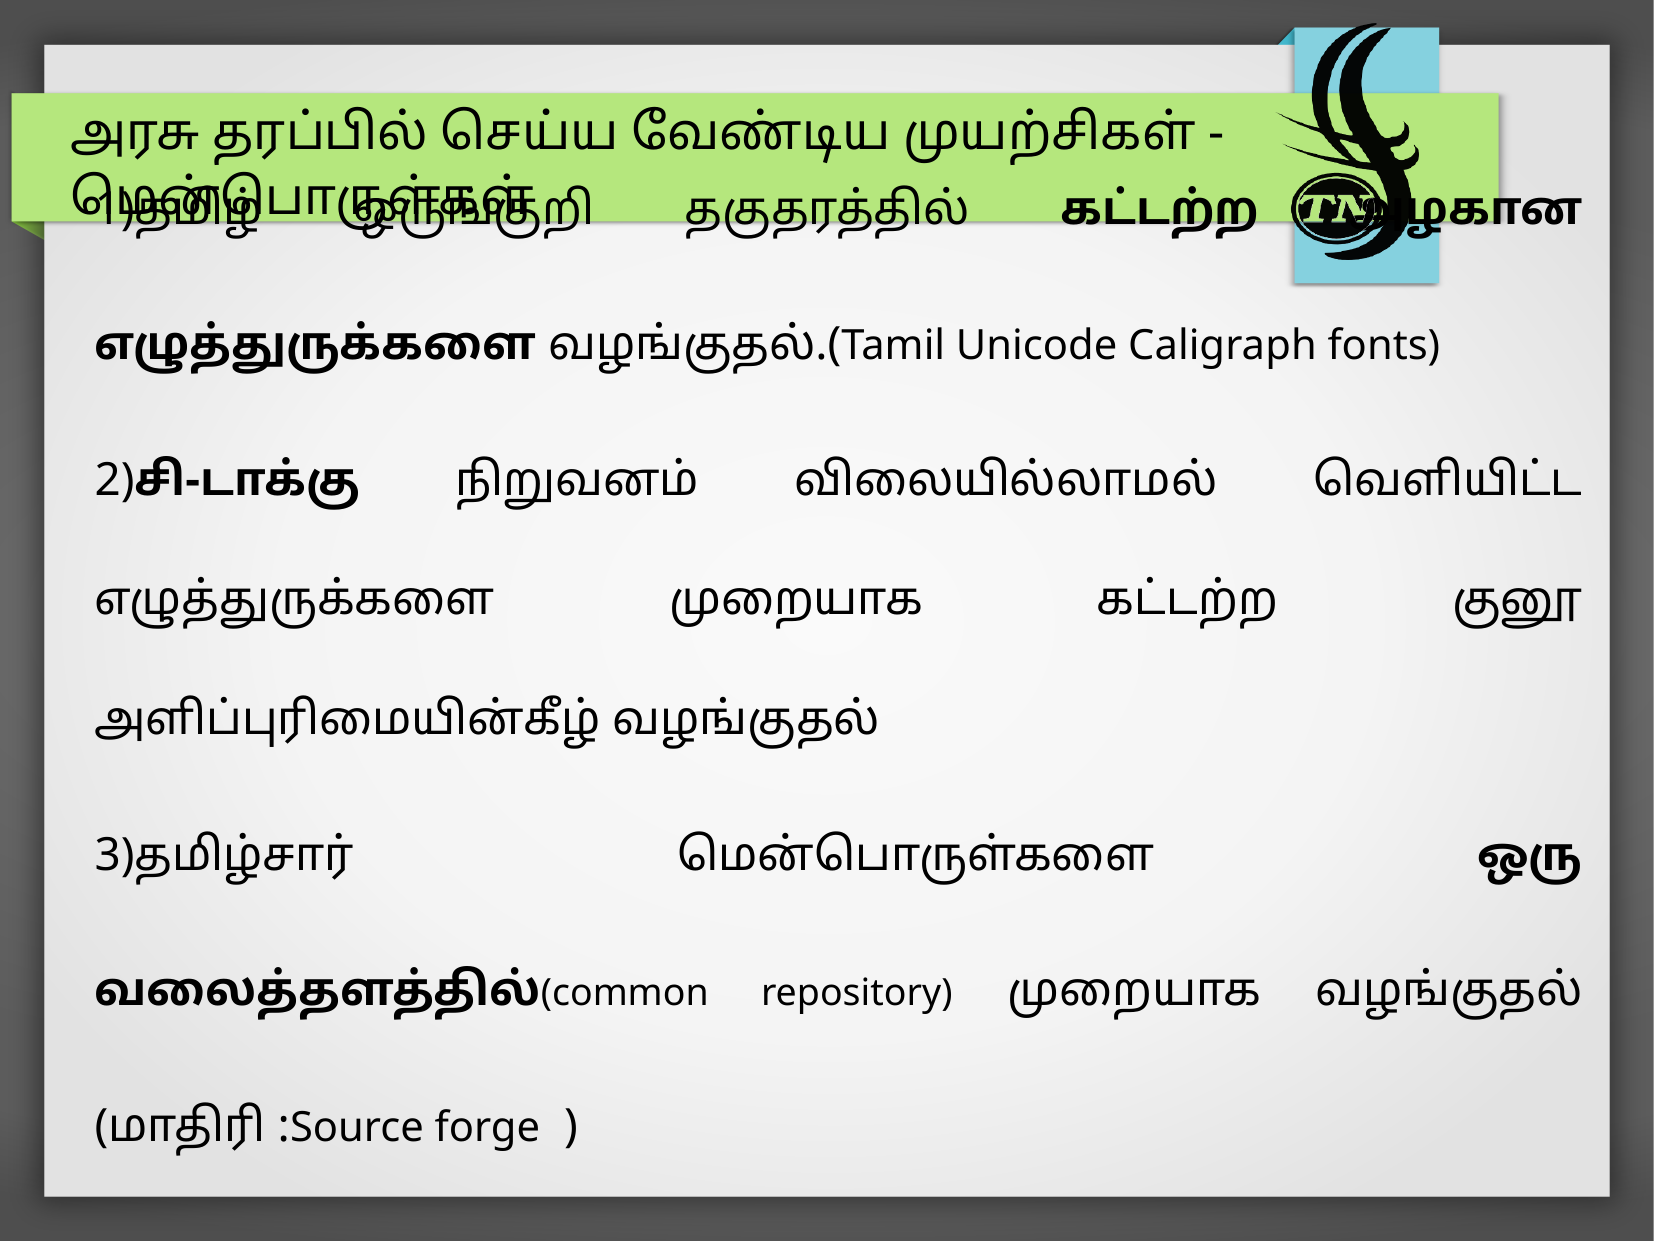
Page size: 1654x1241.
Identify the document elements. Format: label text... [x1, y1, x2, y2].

title அரசு தரப்பில் செய்ய வேண்டிய முயற்சிகள் - மென்பொருள்கள் [70, 82, 1264, 249]
subtitle 1)தமிழ் ஒருங்குறி தகுதரத்தில் கட்டற்ற அழகான எழுத்துருக்களை வழங்குதல்.(Tamil Unicode Caligraph fonts) 2)சி-டாக்கு நிறுவனம் விலையில்லாமல் வெளியிட்ட எழுத்துருக்களை முறையாக கட்டற்ற குனூ அளிப்புரிமையின்கீழ் வழங்குதல் 3)தமிழ்சார் மென்பொருள்களை ஒரு வலைத்தளத்தில்(common repository) முறையாக வழங்குதல் (மாதிரி :Source forge ) [94, 336, 1583, 1056]
picture [0, 0, 1654, 1241]
